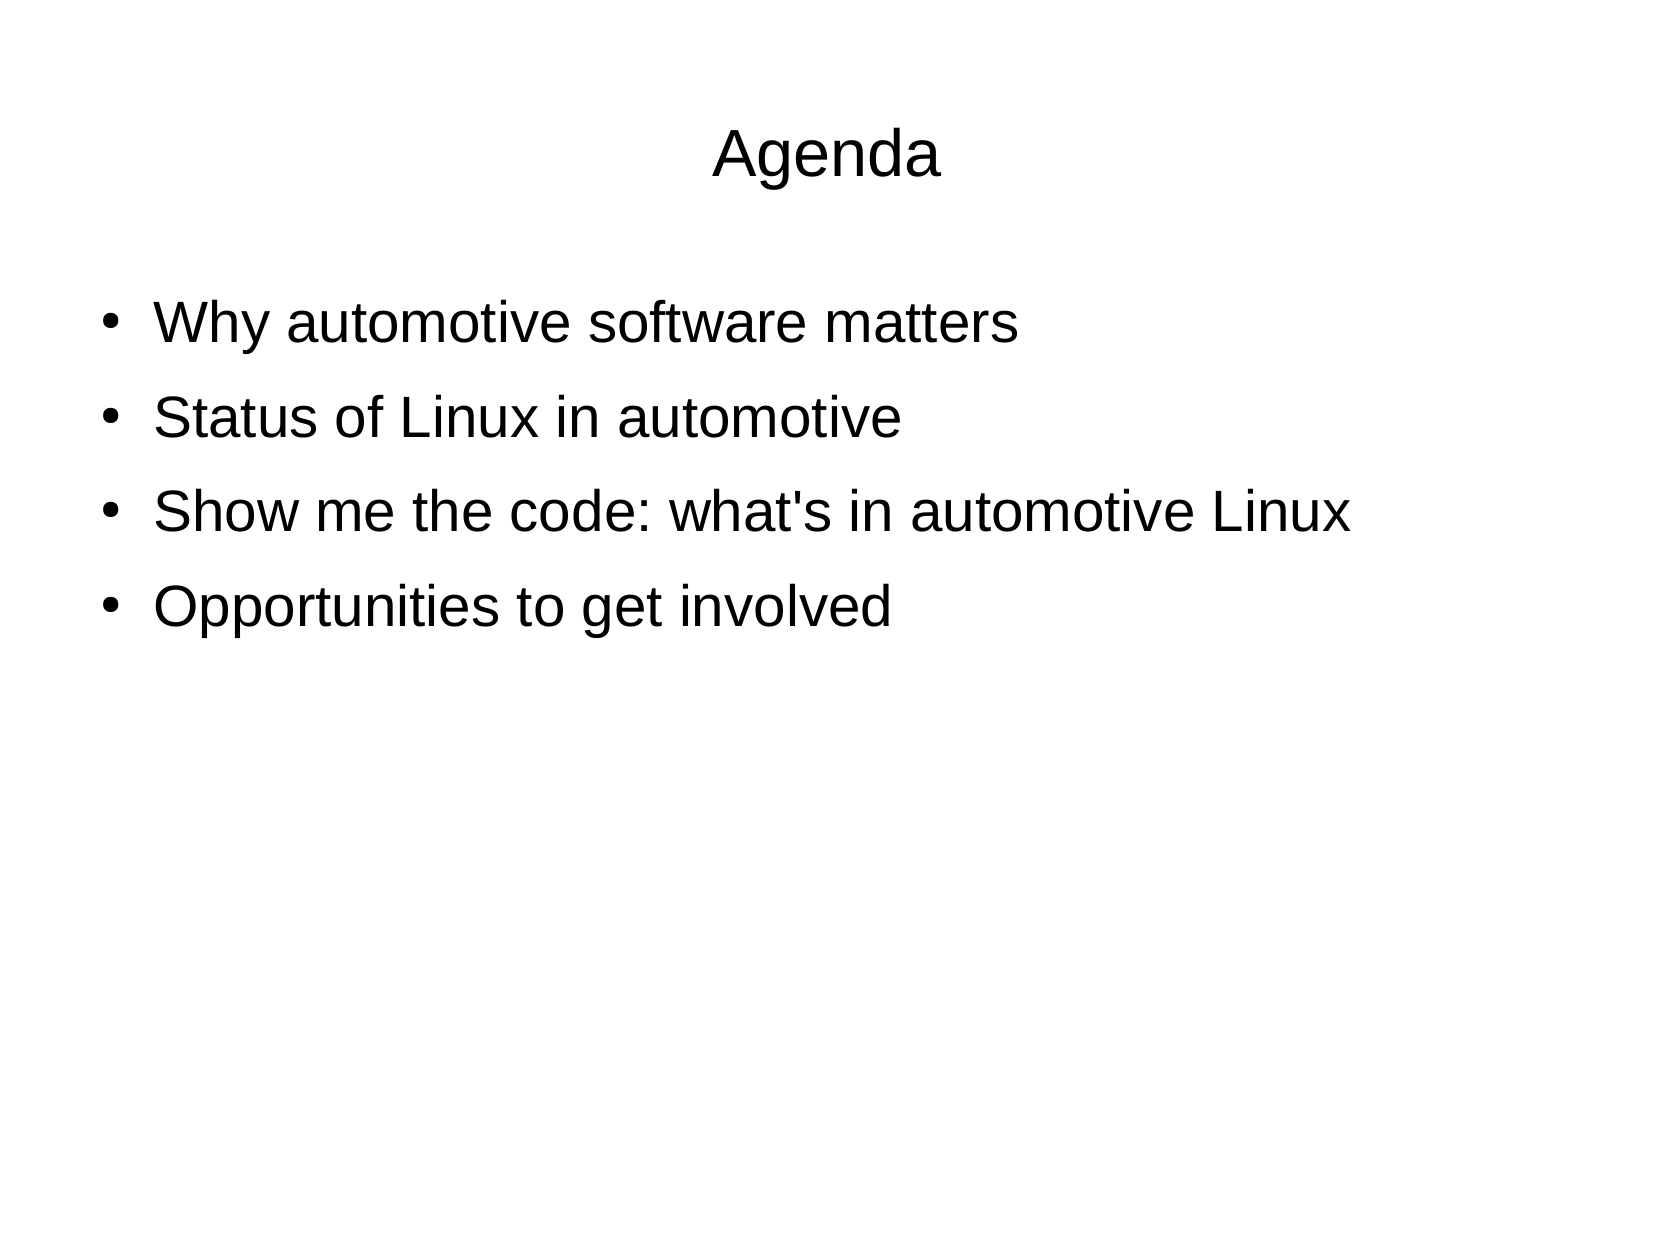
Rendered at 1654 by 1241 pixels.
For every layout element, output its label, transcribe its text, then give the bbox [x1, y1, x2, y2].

list Why automotive software matters Status of Linux in automotive Show me the code: what's in automotive Linux Opportunities to get involved [82, 290, 1571, 1010]
title Agenda [82, 49, 1571, 257]
